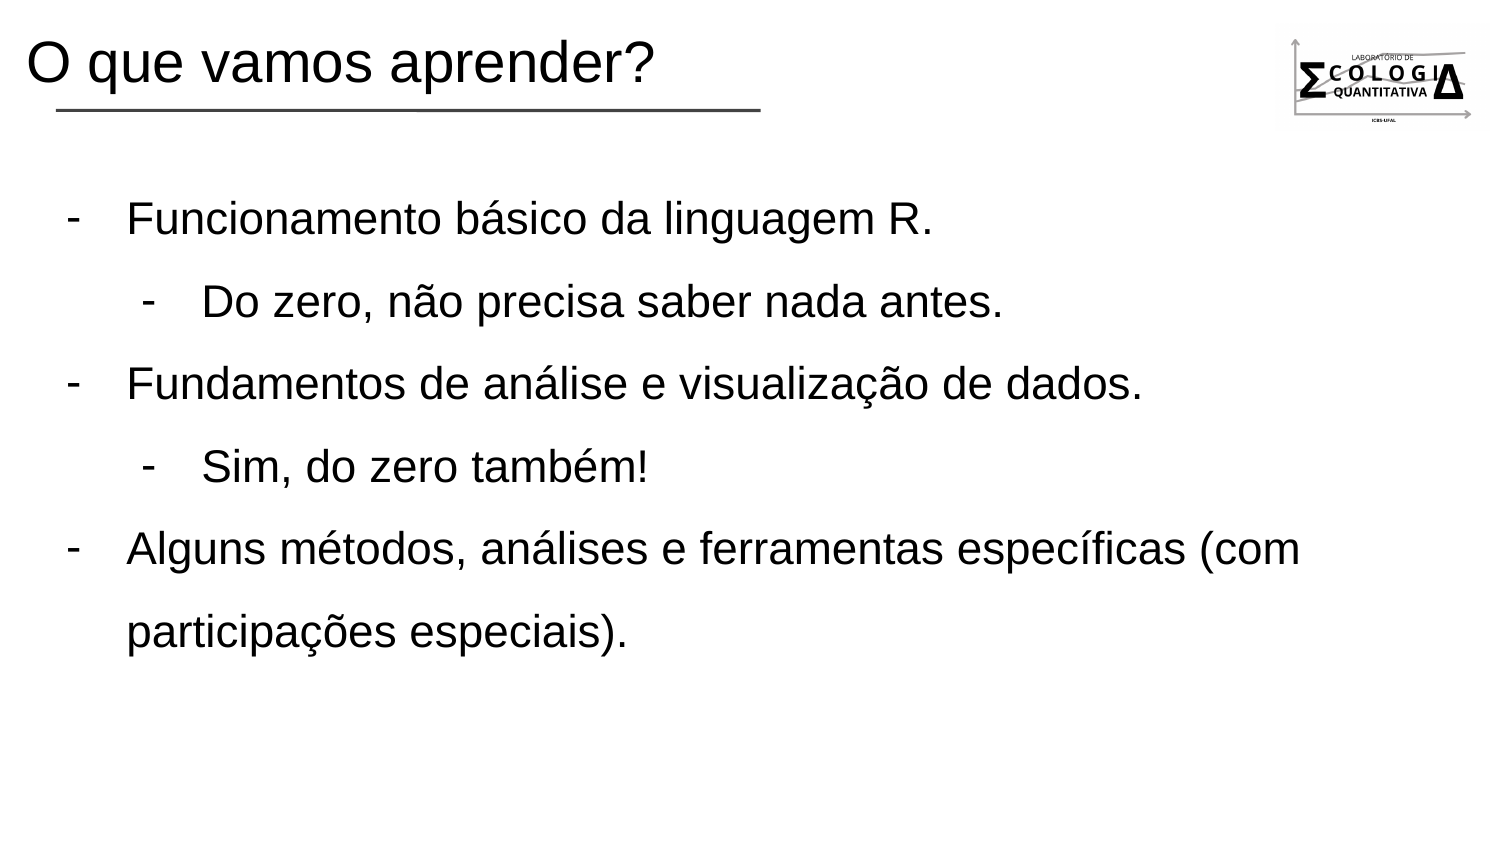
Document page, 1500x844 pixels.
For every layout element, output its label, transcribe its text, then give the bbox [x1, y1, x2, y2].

text_box O que vamos aprender? [11, 9, 1210, 117]
picture [1275, 23, 1490, 131]
text_box Funcionamento básico da linguagem R. Do zero, não precisa saber nada antes. Fundamentos de análise e visualização de dados. Sim, do zero também! Alguns métodos, análises e ferramentas específicas (com participações especiais). [36, 146, 1427, 729]
